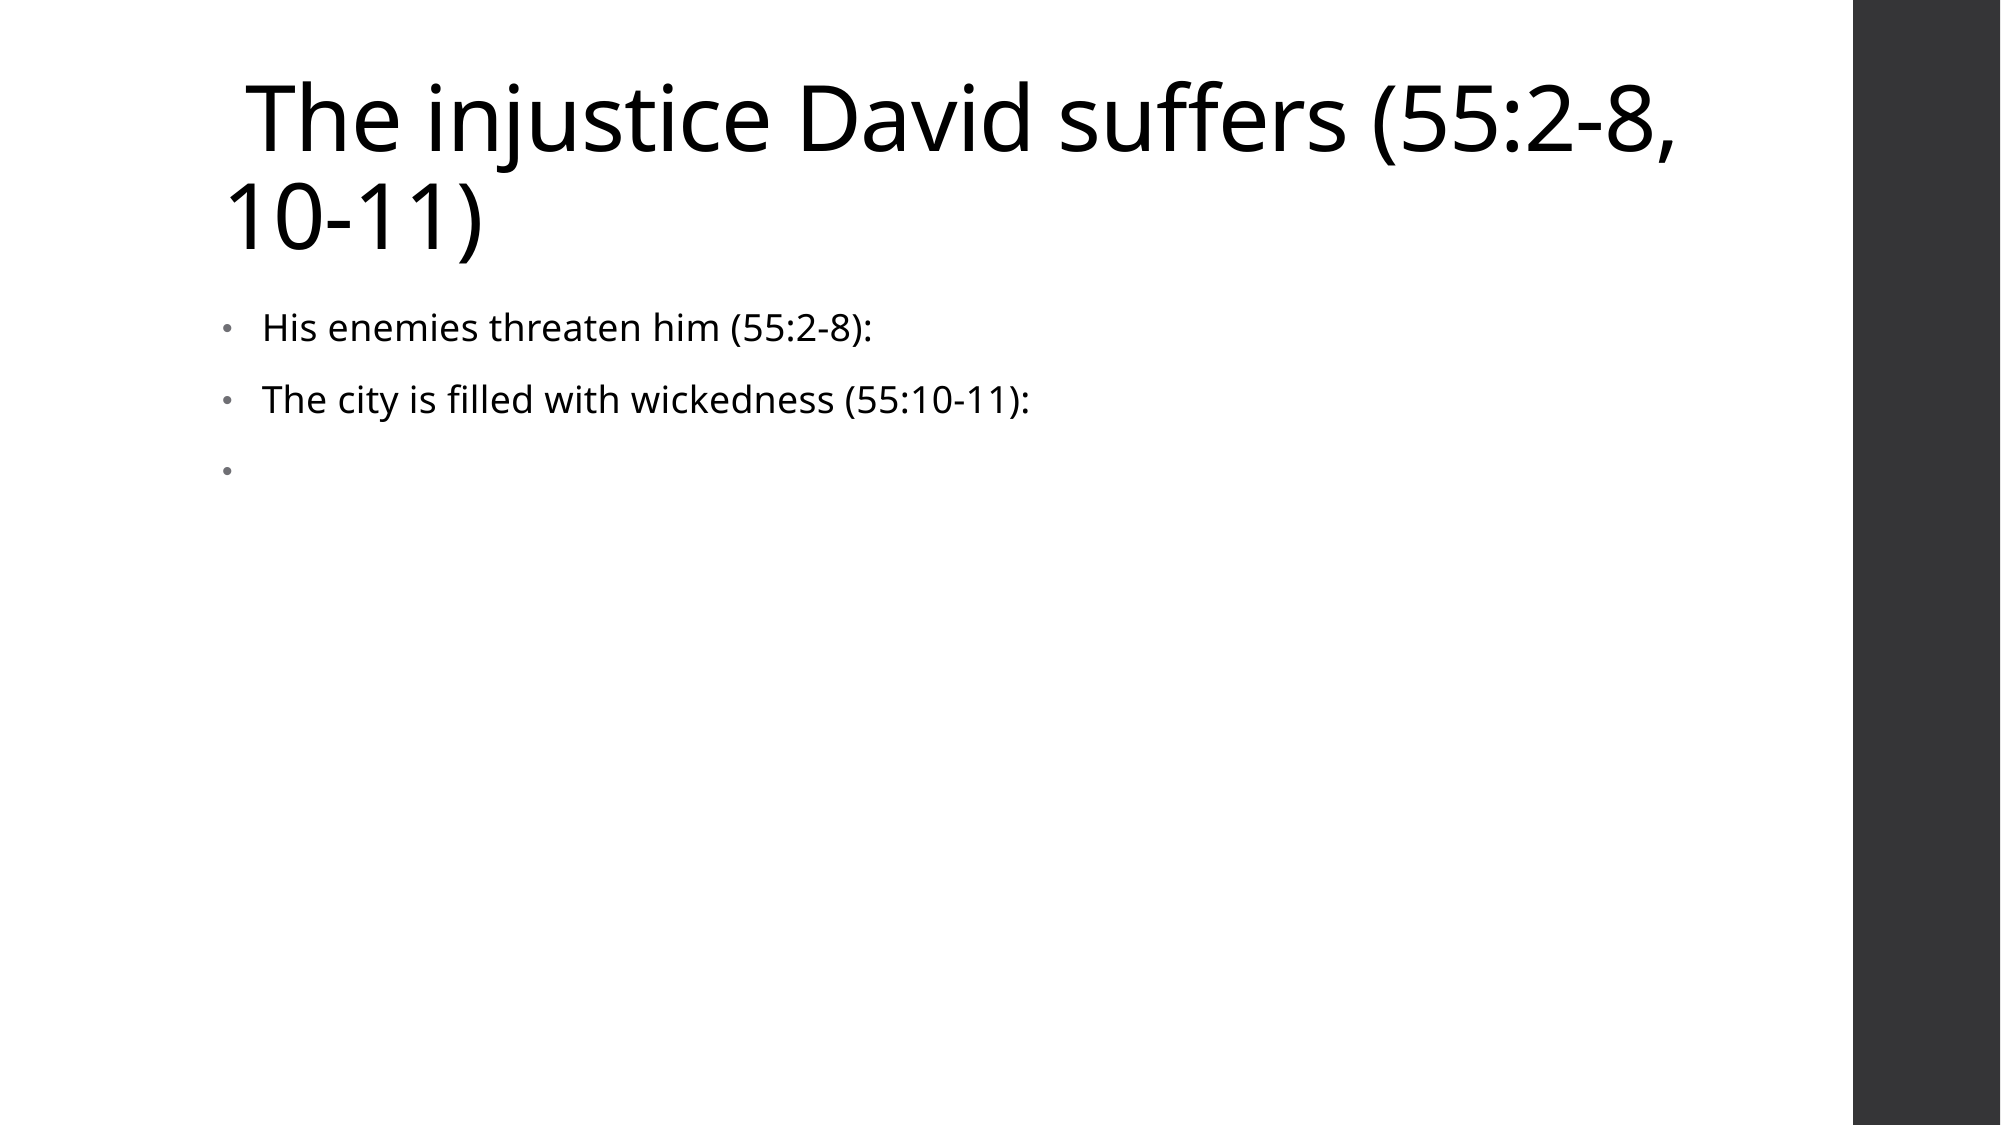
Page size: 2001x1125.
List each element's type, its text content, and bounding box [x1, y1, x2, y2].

title The injustice David suffers (55:2-8, 10-11) [206, 60, 1797, 278]
list His enemies threaten him (55:2-8): The city is filled with wickedness (55:10-11): [206, 299, 1617, 1014]
